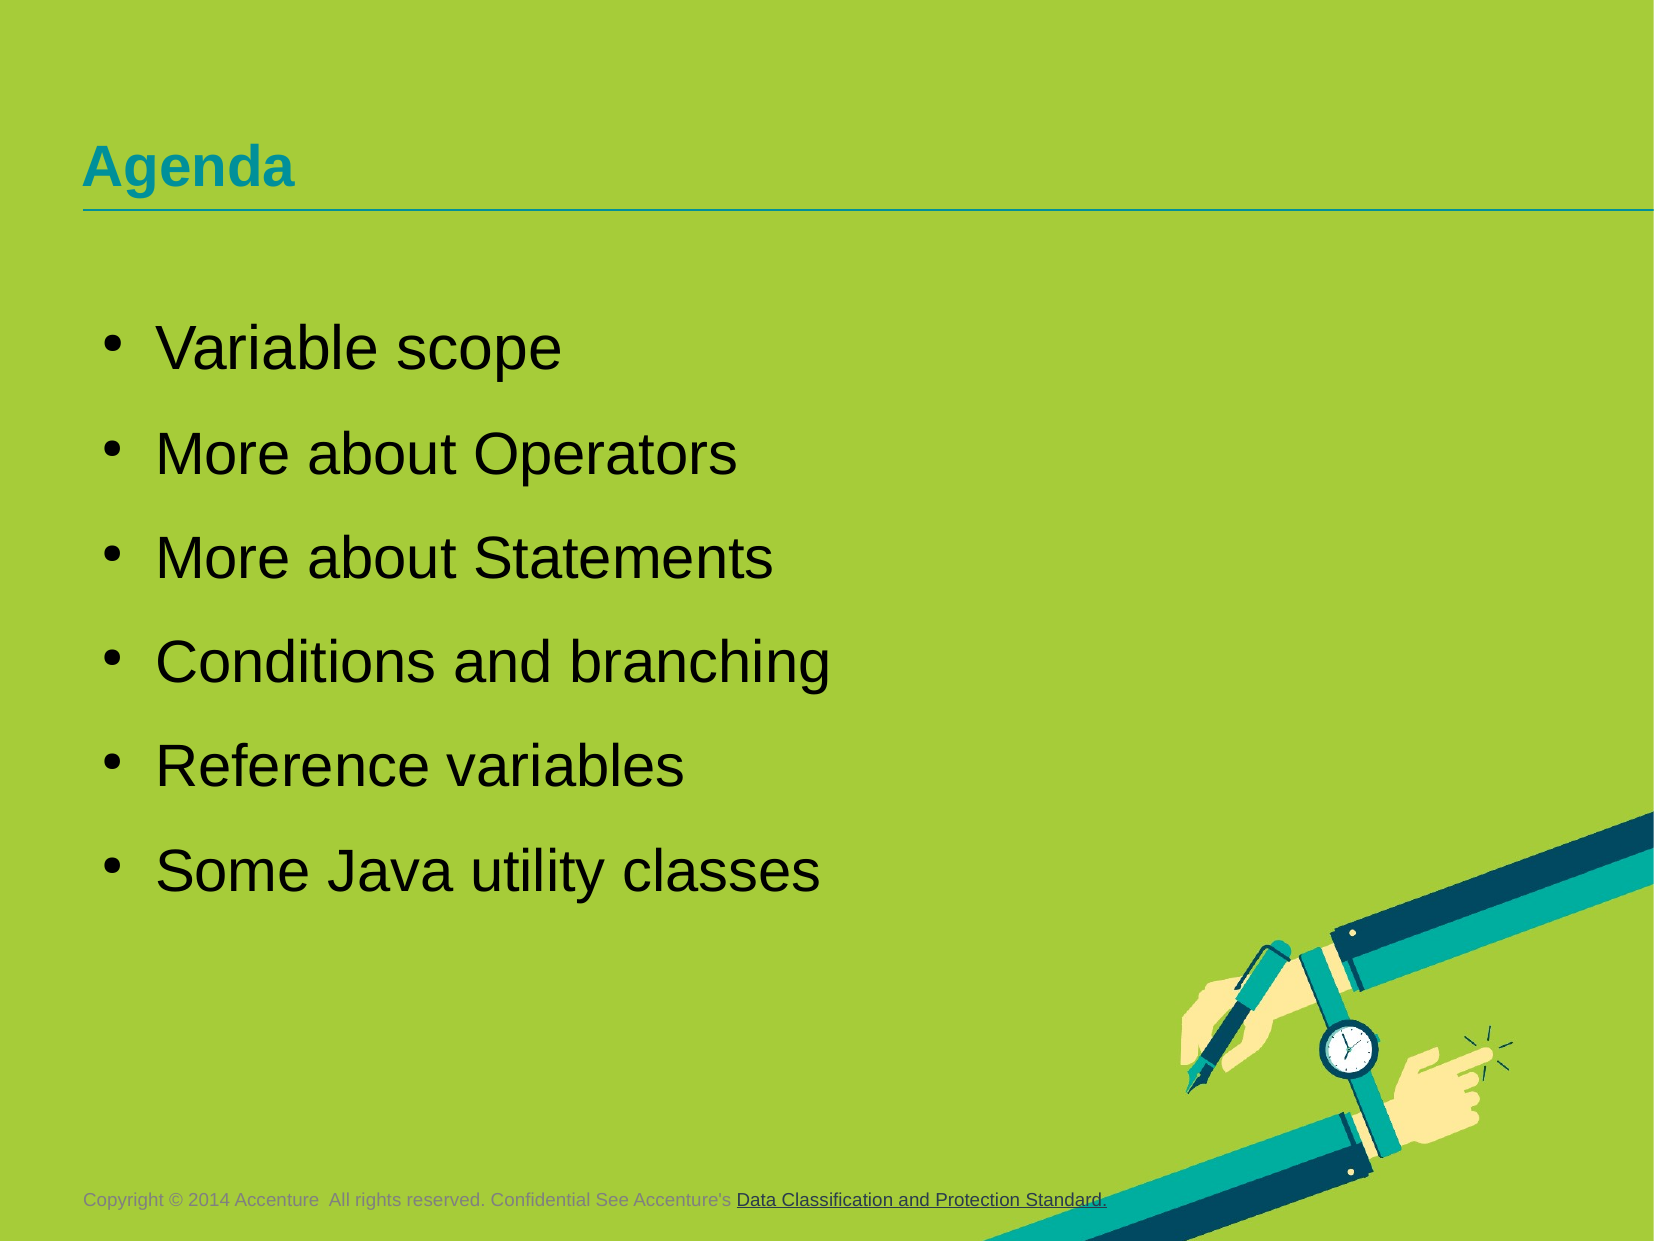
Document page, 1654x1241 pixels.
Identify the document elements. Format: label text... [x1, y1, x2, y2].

picture [1347, 1167, 1354, 1175]
picture [0, 0, 1654, 1241]
list Variable scope More about Operators More about Statements Conditions and branching Reference variables Some Java utility classes [84, 299, 1573, 1166]
picture [1186, 848, 1654, 1241]
title Agenda [81, 56, 1654, 199]
